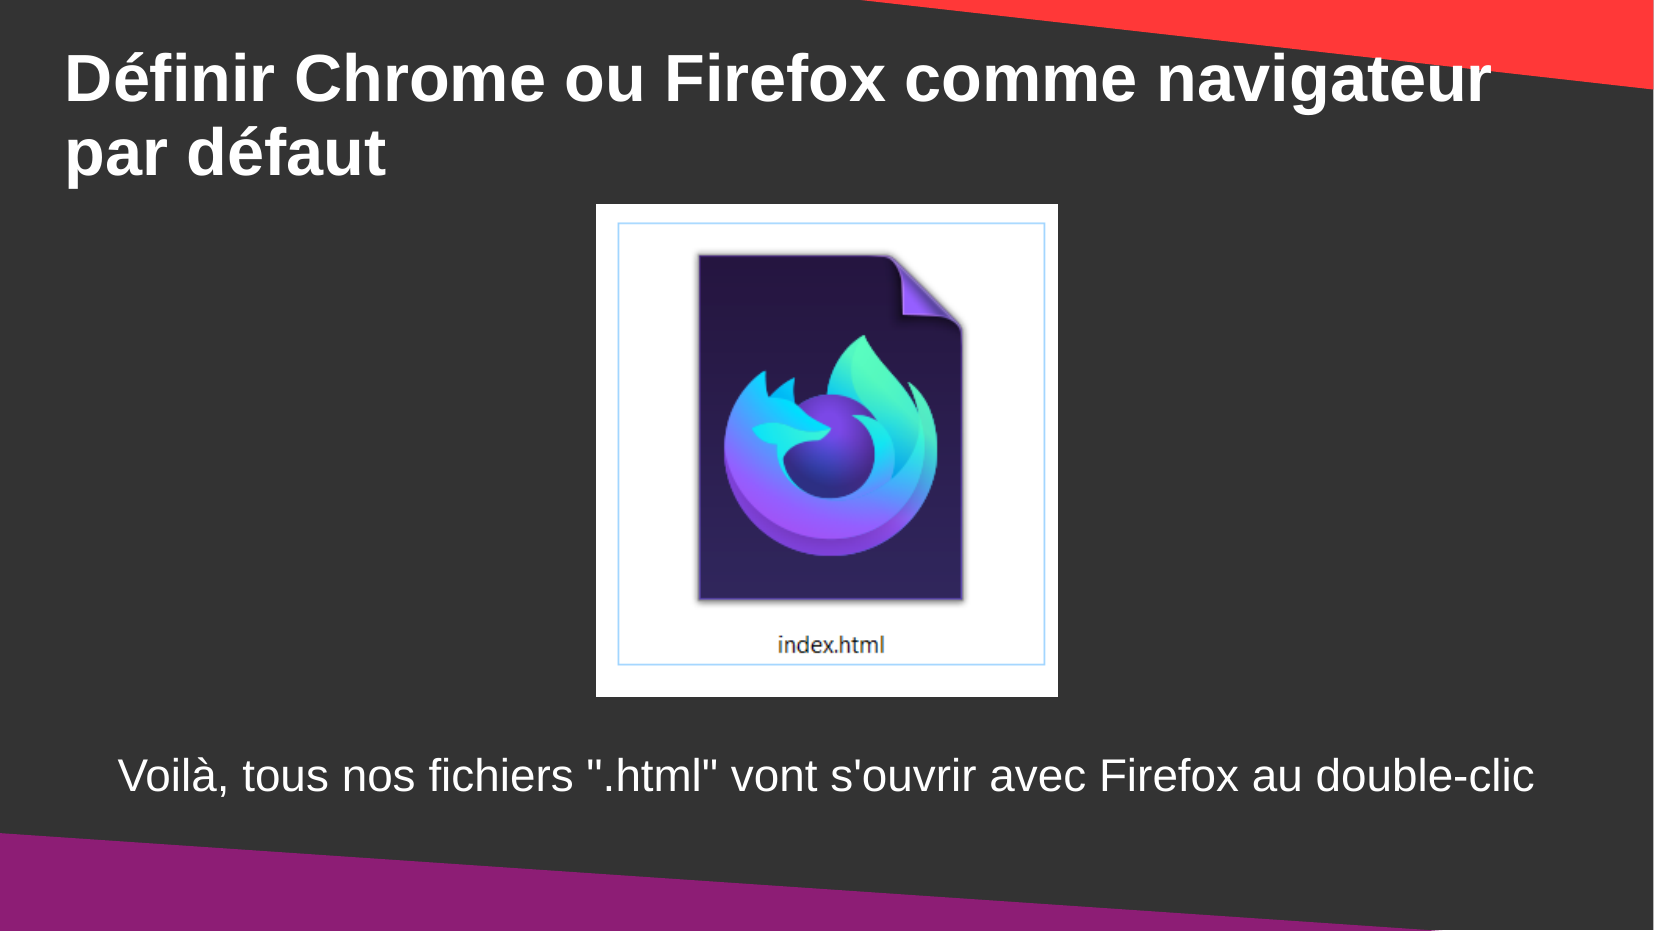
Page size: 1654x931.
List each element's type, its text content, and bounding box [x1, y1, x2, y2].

list Voilà, tous nos fichiers ".html" vont s'ouvrir avec Firefox au double-clic [70, 750, 1583, 904]
title Définir Chrome ou Firefox comme navigateur par défaut [64, 40, 1553, 191]
text_box [0, 833, 1443, 931]
picture [596, 204, 1058, 697]
text_box [860, 0, 1654, 90]
